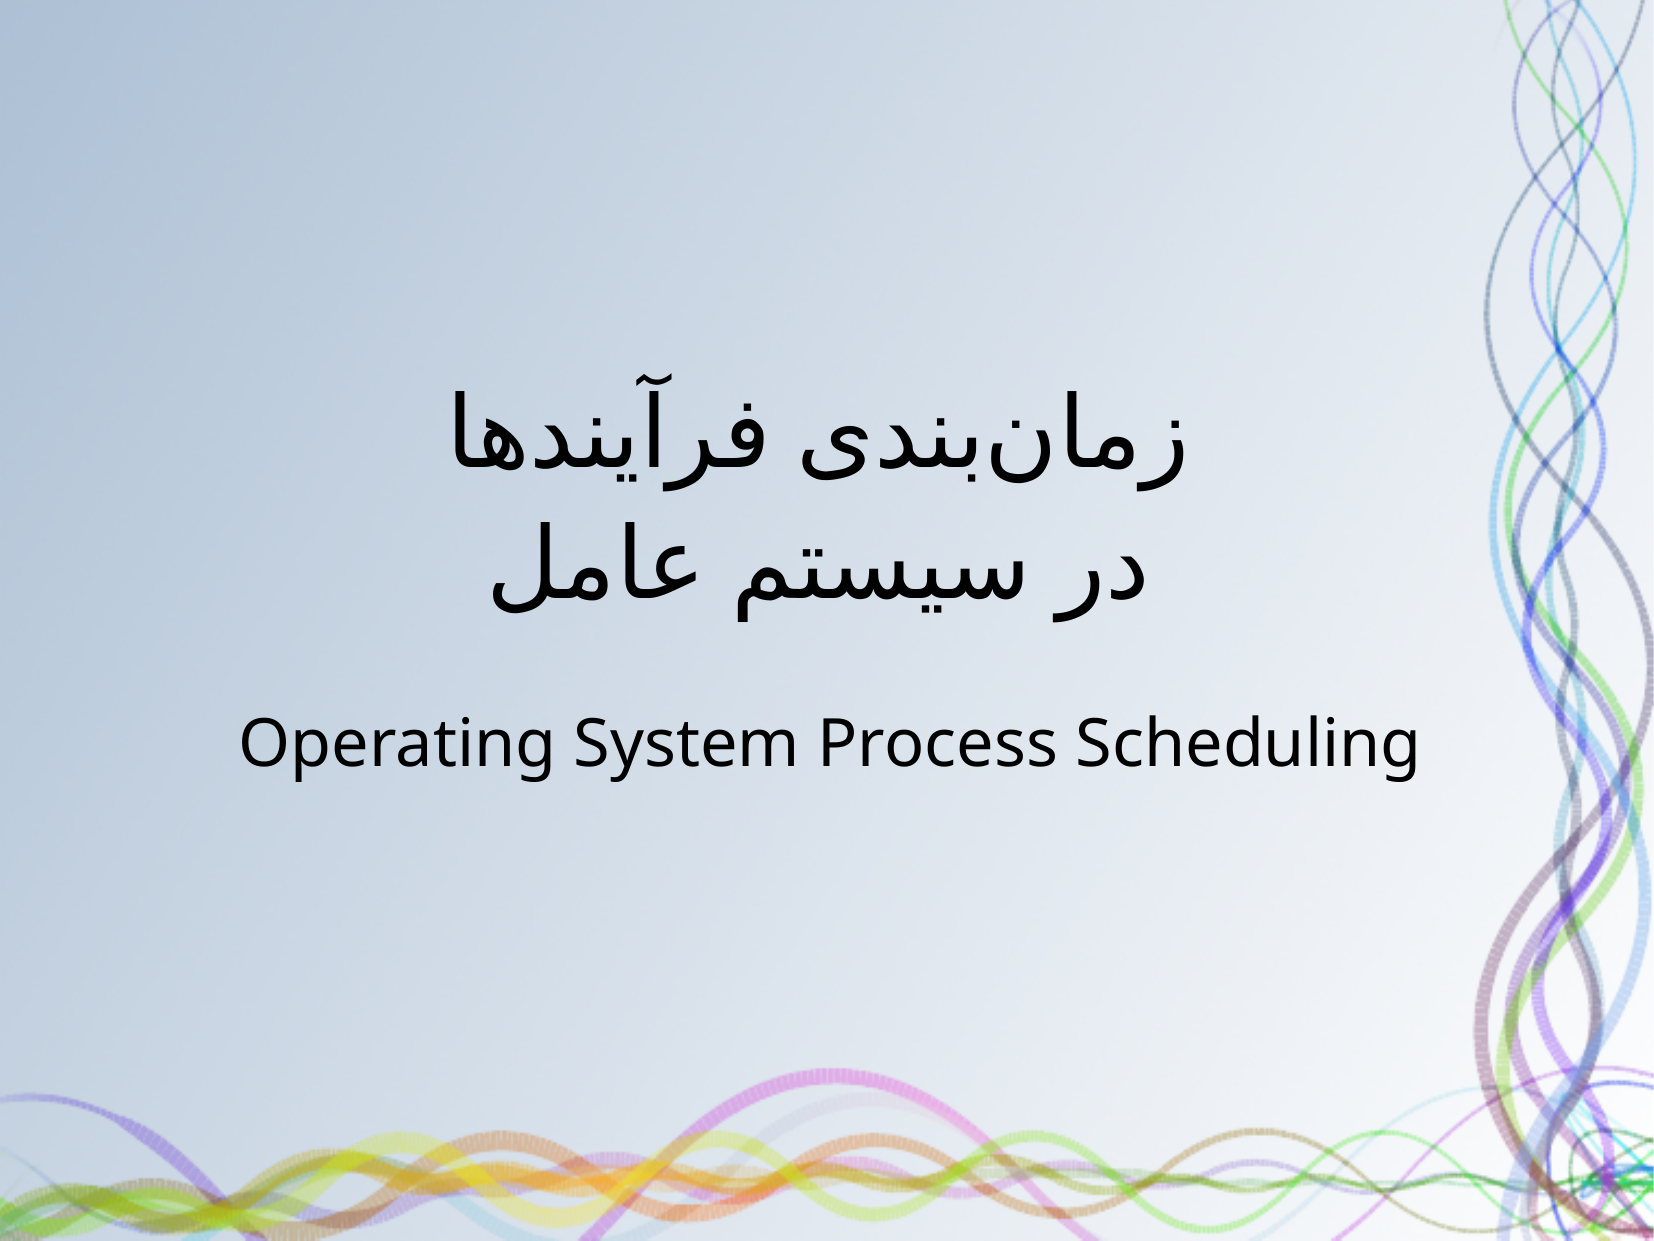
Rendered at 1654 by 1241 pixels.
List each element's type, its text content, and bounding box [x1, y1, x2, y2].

title زمان‌بندی فرآیندها در سیستم عامل [75, 372, 1564, 646]
picture [0, 0, 1654, 1241]
subtitle Operating System Process Scheduling [86, 659, 1576, 823]
